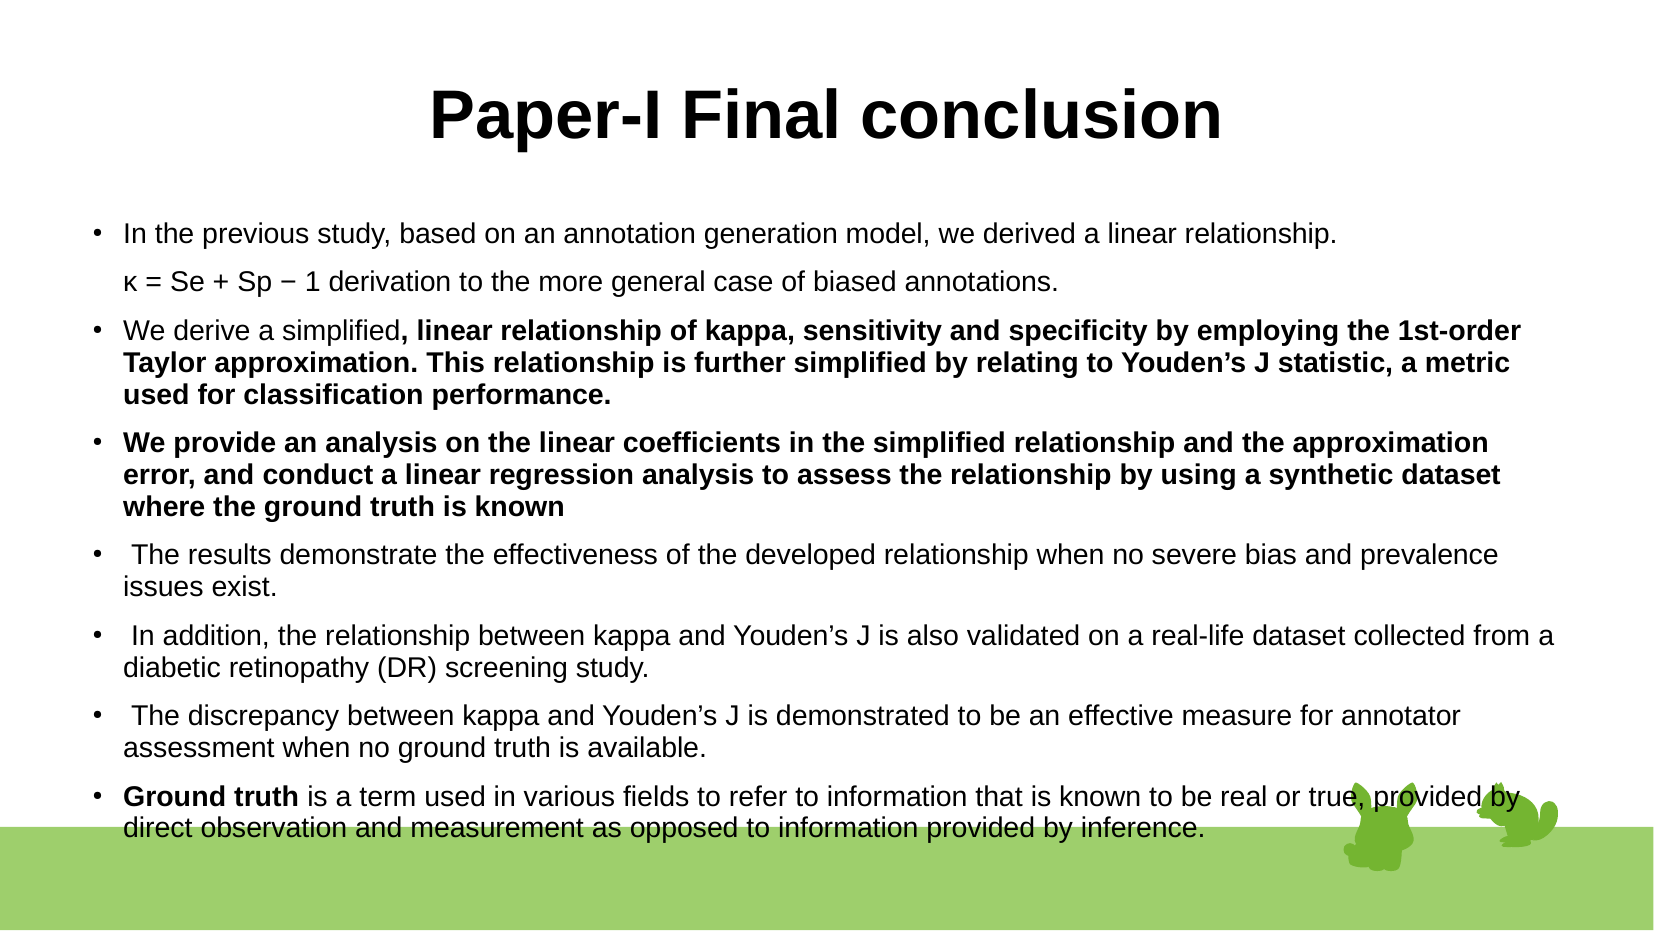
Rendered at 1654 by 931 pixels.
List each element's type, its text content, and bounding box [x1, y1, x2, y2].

title Paper-I Final conclusion [82, 37, 1571, 193]
list In the previous study, based on an annotation generation model, we derived a linear relationship. κ = Se + Sp − 1 derivation to the more general case of biased annotations. We derive a simplified, linear relationship of kappa, sensitivity and specificity by employing the 1st-order Taylor approximation. This relationship is further simplified by relating to Youden’s J statistic, a metric used for classification performance. We provide an analysis on the linear coefficients in the simplified relationship and the approximation error, and conduct a linear regression analysis to assess the relationship by using a synthetic dataset where the ground truth is known The results demonstrate the effectiveness of the developed relationship when no severe bias and prevalence issues exist. In addition, the relationship between kappa and Youden’s J is also validated on a real-life dataset collected from a diabetic retinopathy (DR) screening study. The discrepancy between kappa and Youden’s J is demonstrated to be an effective measure for annotator assessment when no ground truth is available. Ground truth is a term used in various fields to refer to information that is known to be real or true, provided by direct observation and measurement as opposed to information provided by inference. [82, 217, 1571, 857]
